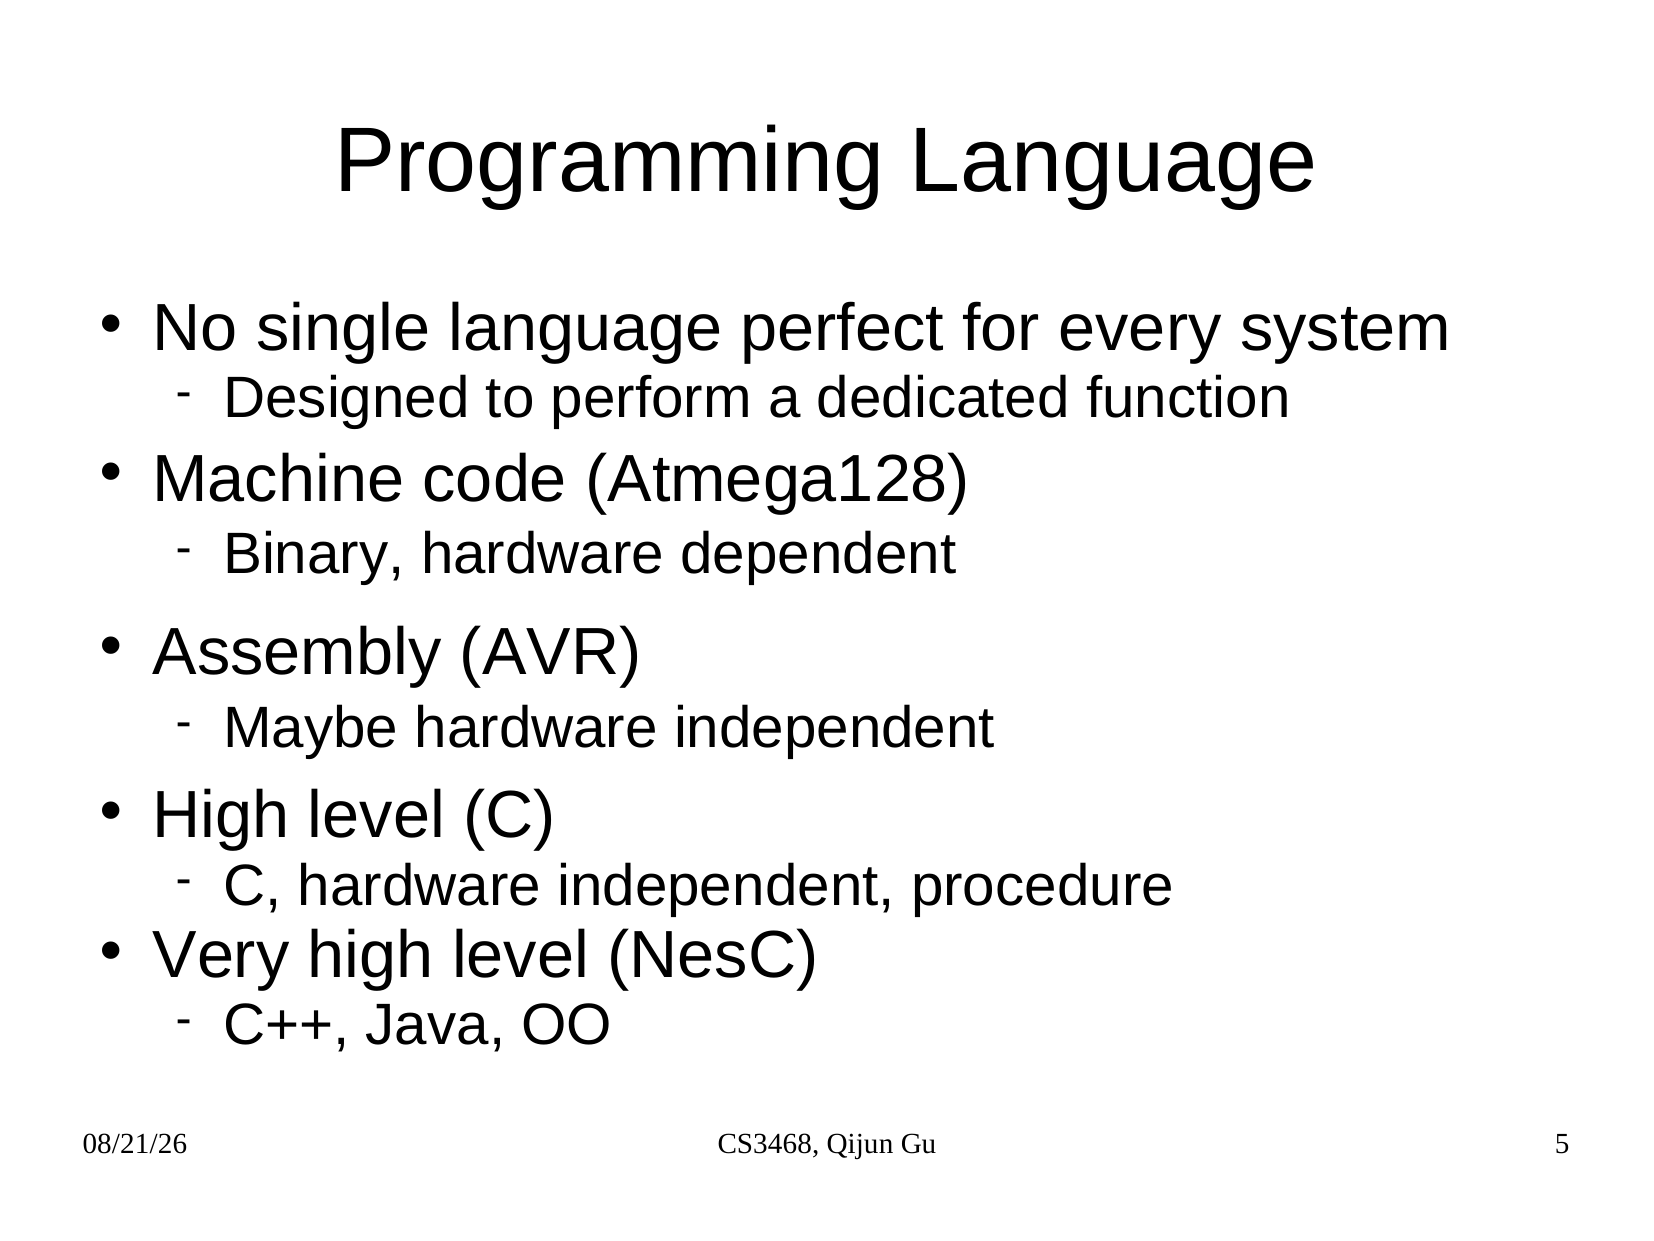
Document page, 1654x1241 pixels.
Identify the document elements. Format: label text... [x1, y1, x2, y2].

title Programming Language [82, 64, 1571, 257]
list No single language perfect for every system Designed to perform a dedicated function Machine code (Atmega128)‏ Binary, hardware dependent Assembly (AVR)‏ Maybe hardware independent High level (C) C, hardware independent, procedure Very high level (NesC) C++, Java, OO [82, 290, 1571, 1094]
